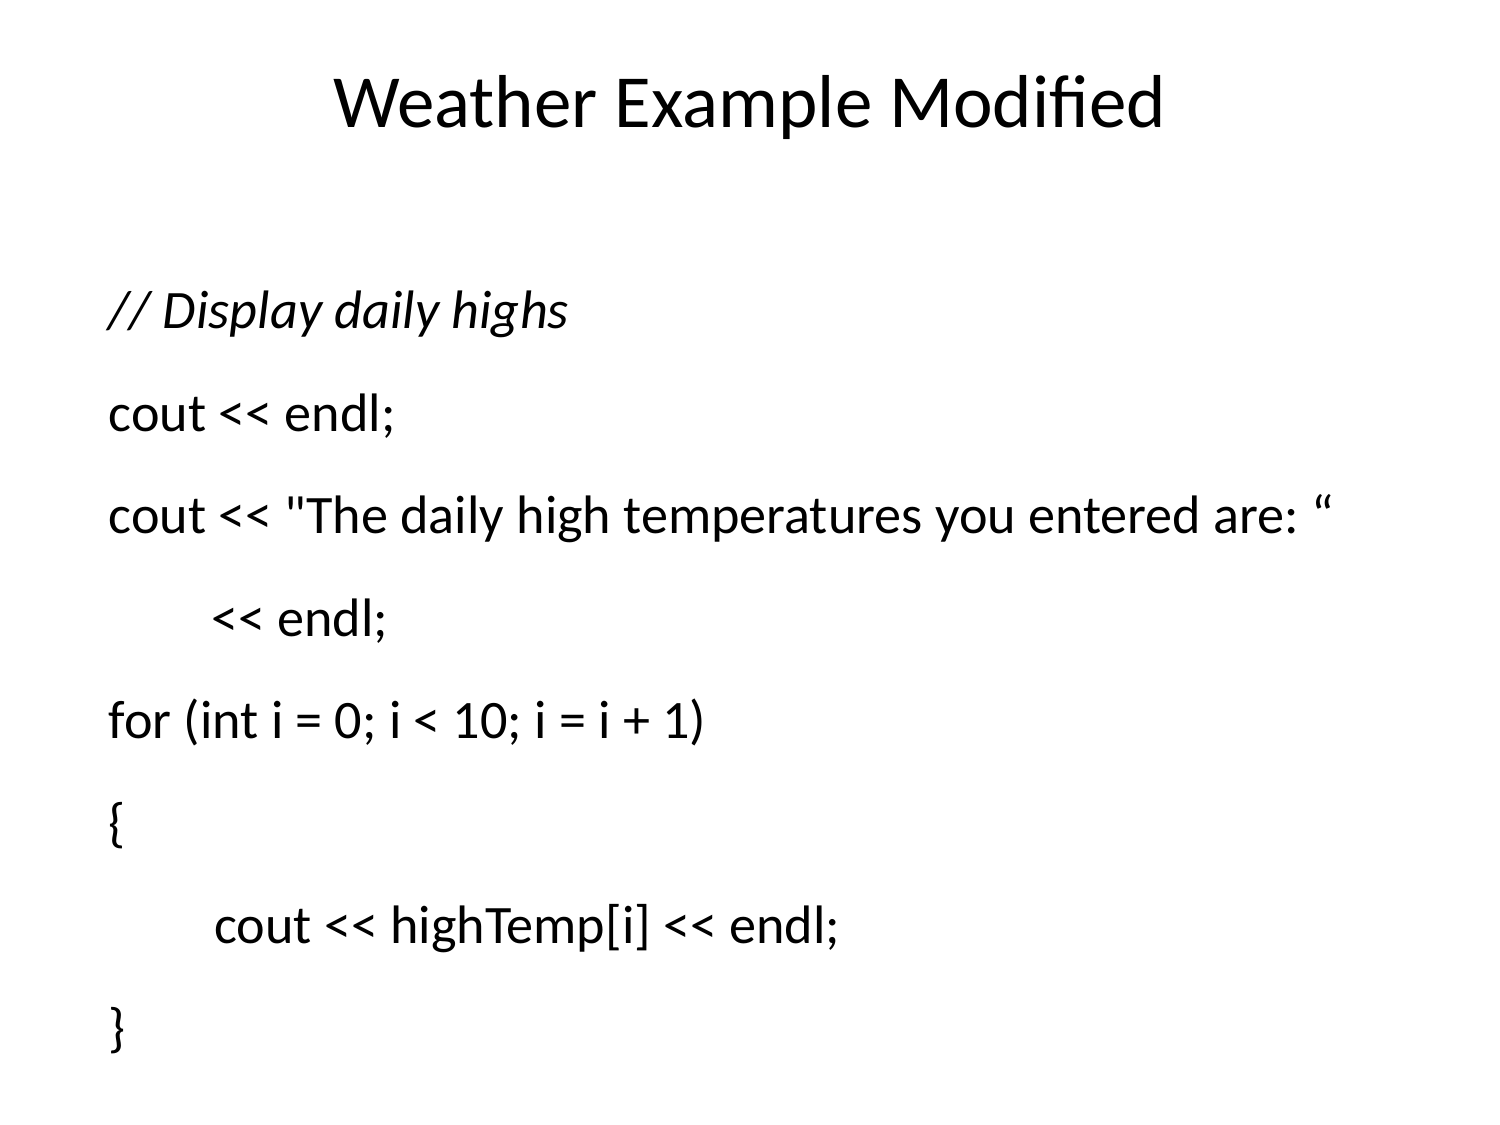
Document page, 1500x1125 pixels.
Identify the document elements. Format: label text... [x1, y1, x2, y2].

list // Display daily highs cout << endl; cout << "The daily high temperatures you entered are: “ << endl; for (int i = 0; i < 10; i = i + 1) { cout << highTemp[i] << endl; } [37, 262, 1425, 1005]
title Weather Example Modified [75, 45, 1425, 233]
